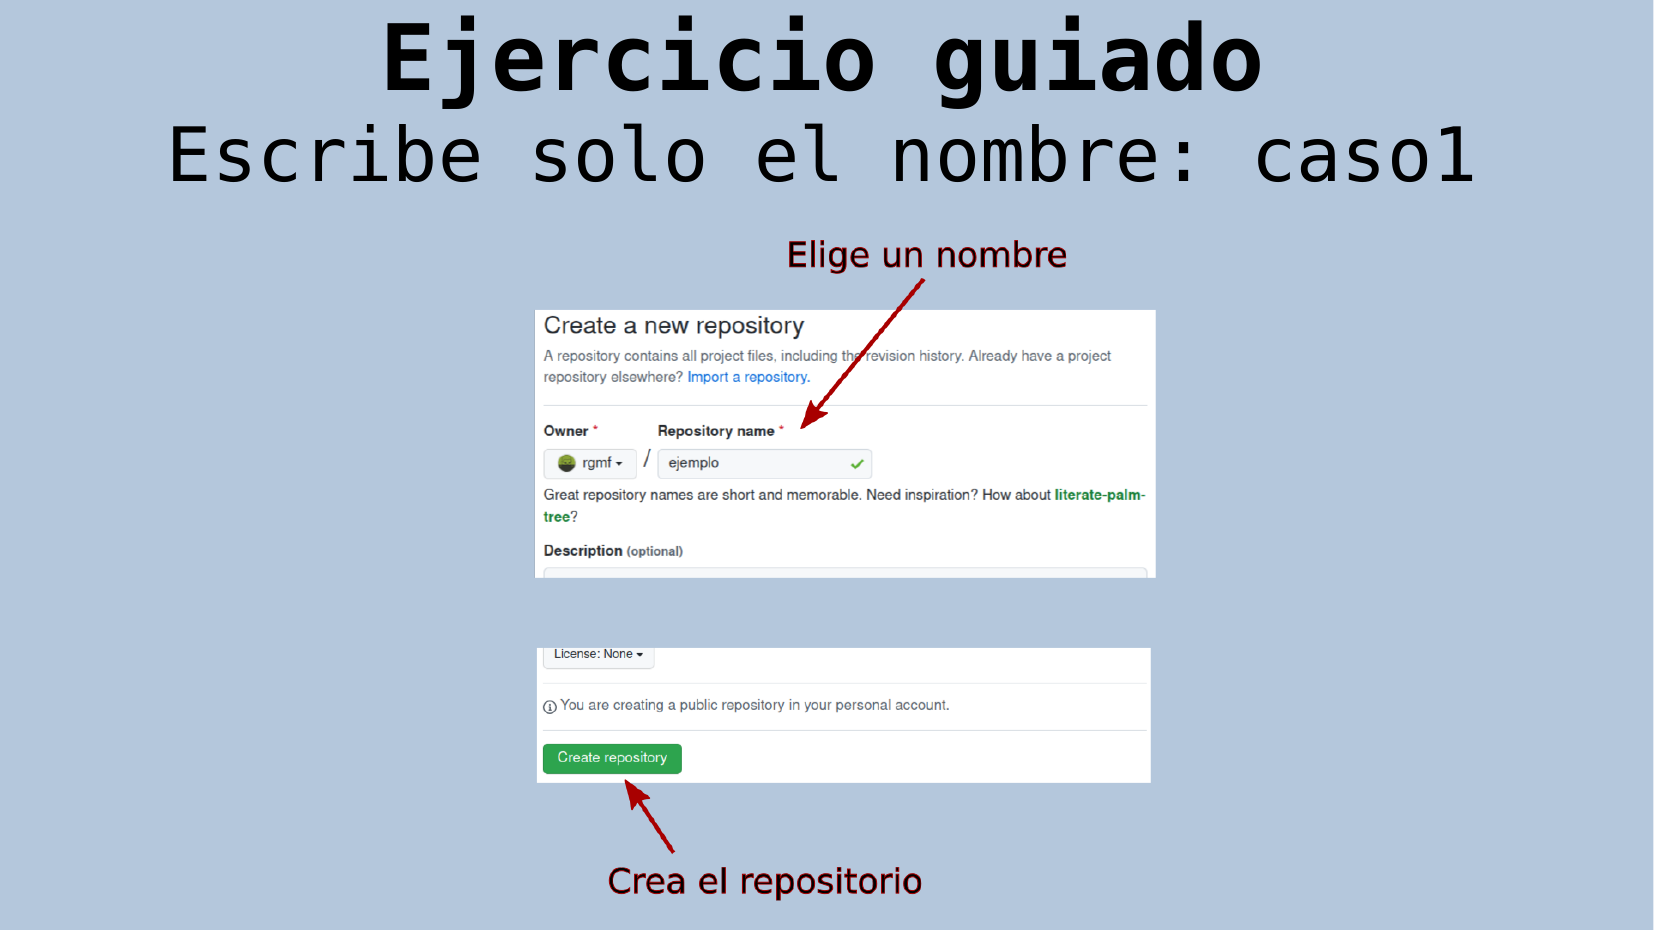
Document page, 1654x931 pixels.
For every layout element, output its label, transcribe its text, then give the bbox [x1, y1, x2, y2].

title Ejercicio guiado Escribe solo el nombre: caso1 [78, 5, 1567, 200]
picture [528, 234, 1162, 906]
